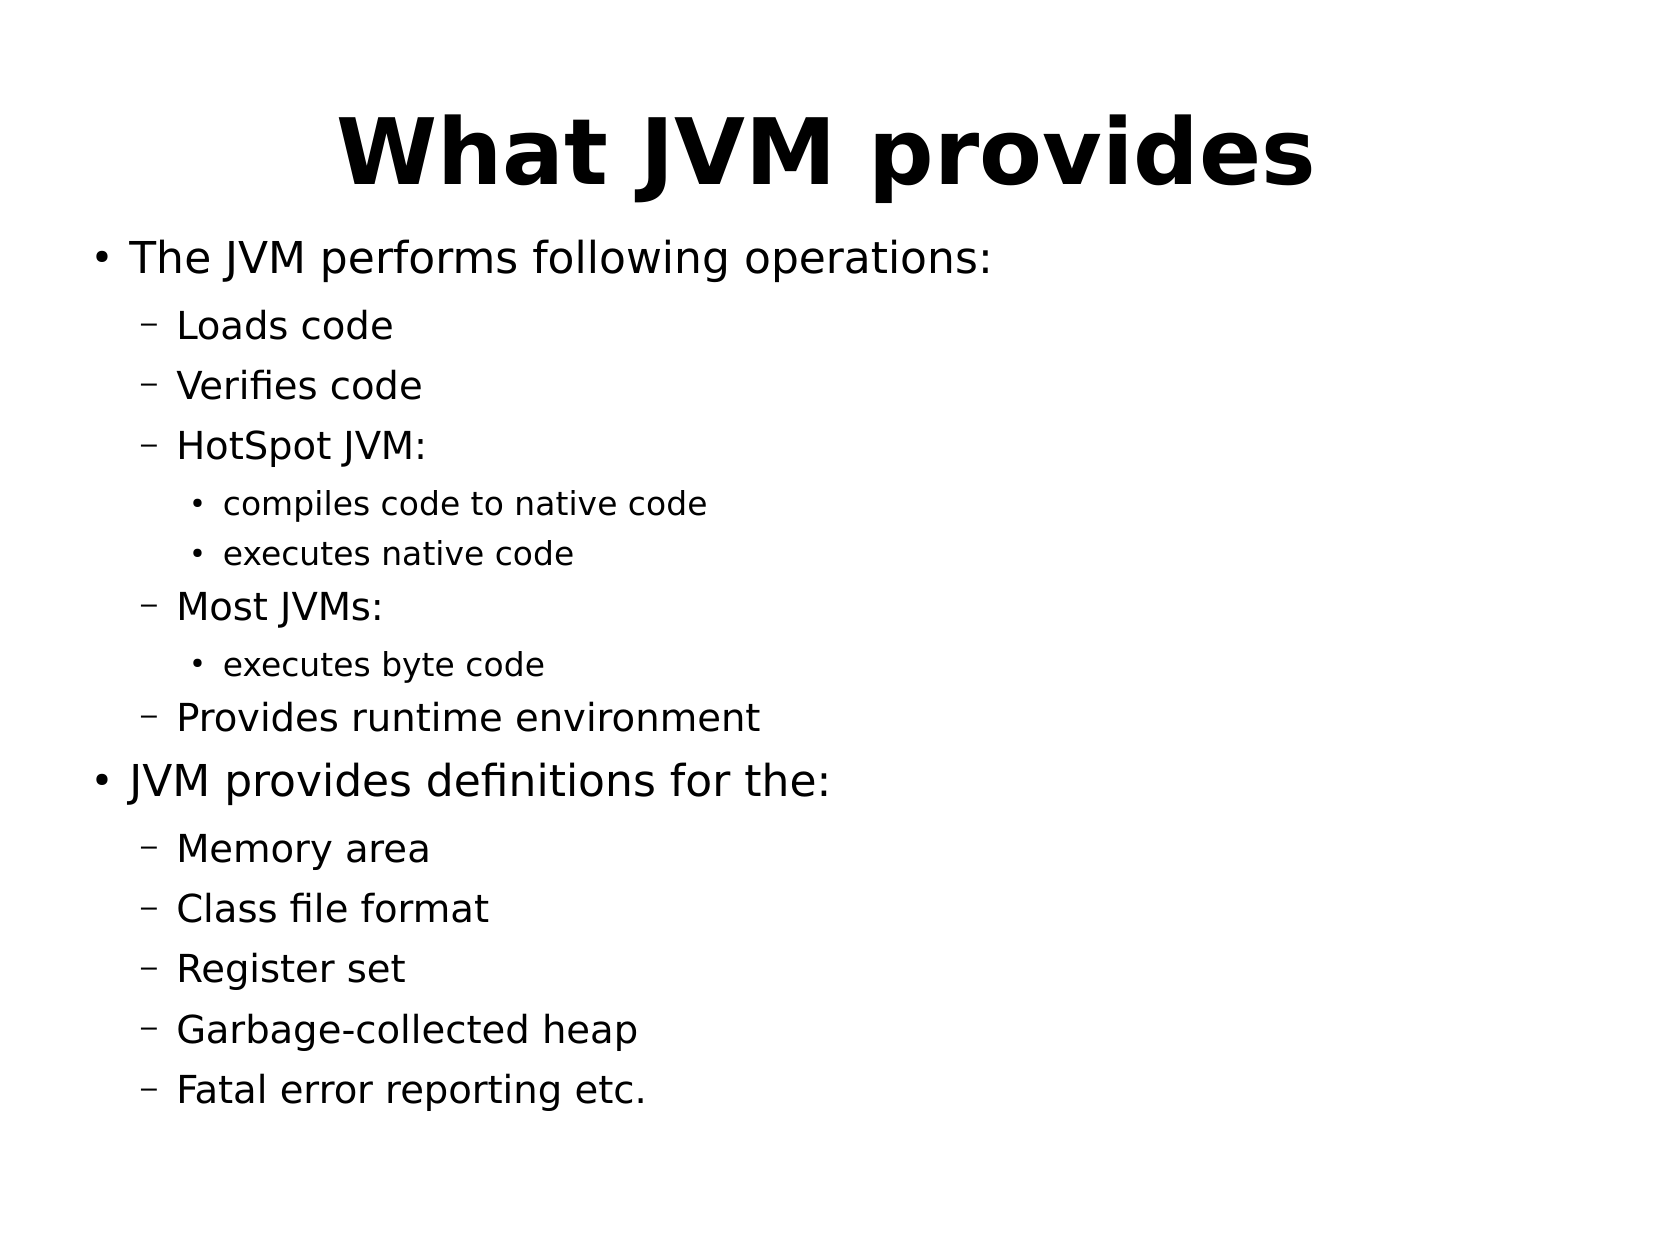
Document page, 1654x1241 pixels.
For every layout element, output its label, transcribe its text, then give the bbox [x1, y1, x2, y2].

title What JVM provides [82, 49, 1571, 232]
list The JVM performs following operations: Loads code Verifies code HotSpot JVM: compiles code to native code executes native code Most JVMs: executes byte code Provides runtime environment JVM provides definitions for the: Memory area Class file format Register set Garbage-collected heap Fatal error reporting etc. [82, 232, 1608, 1126]
